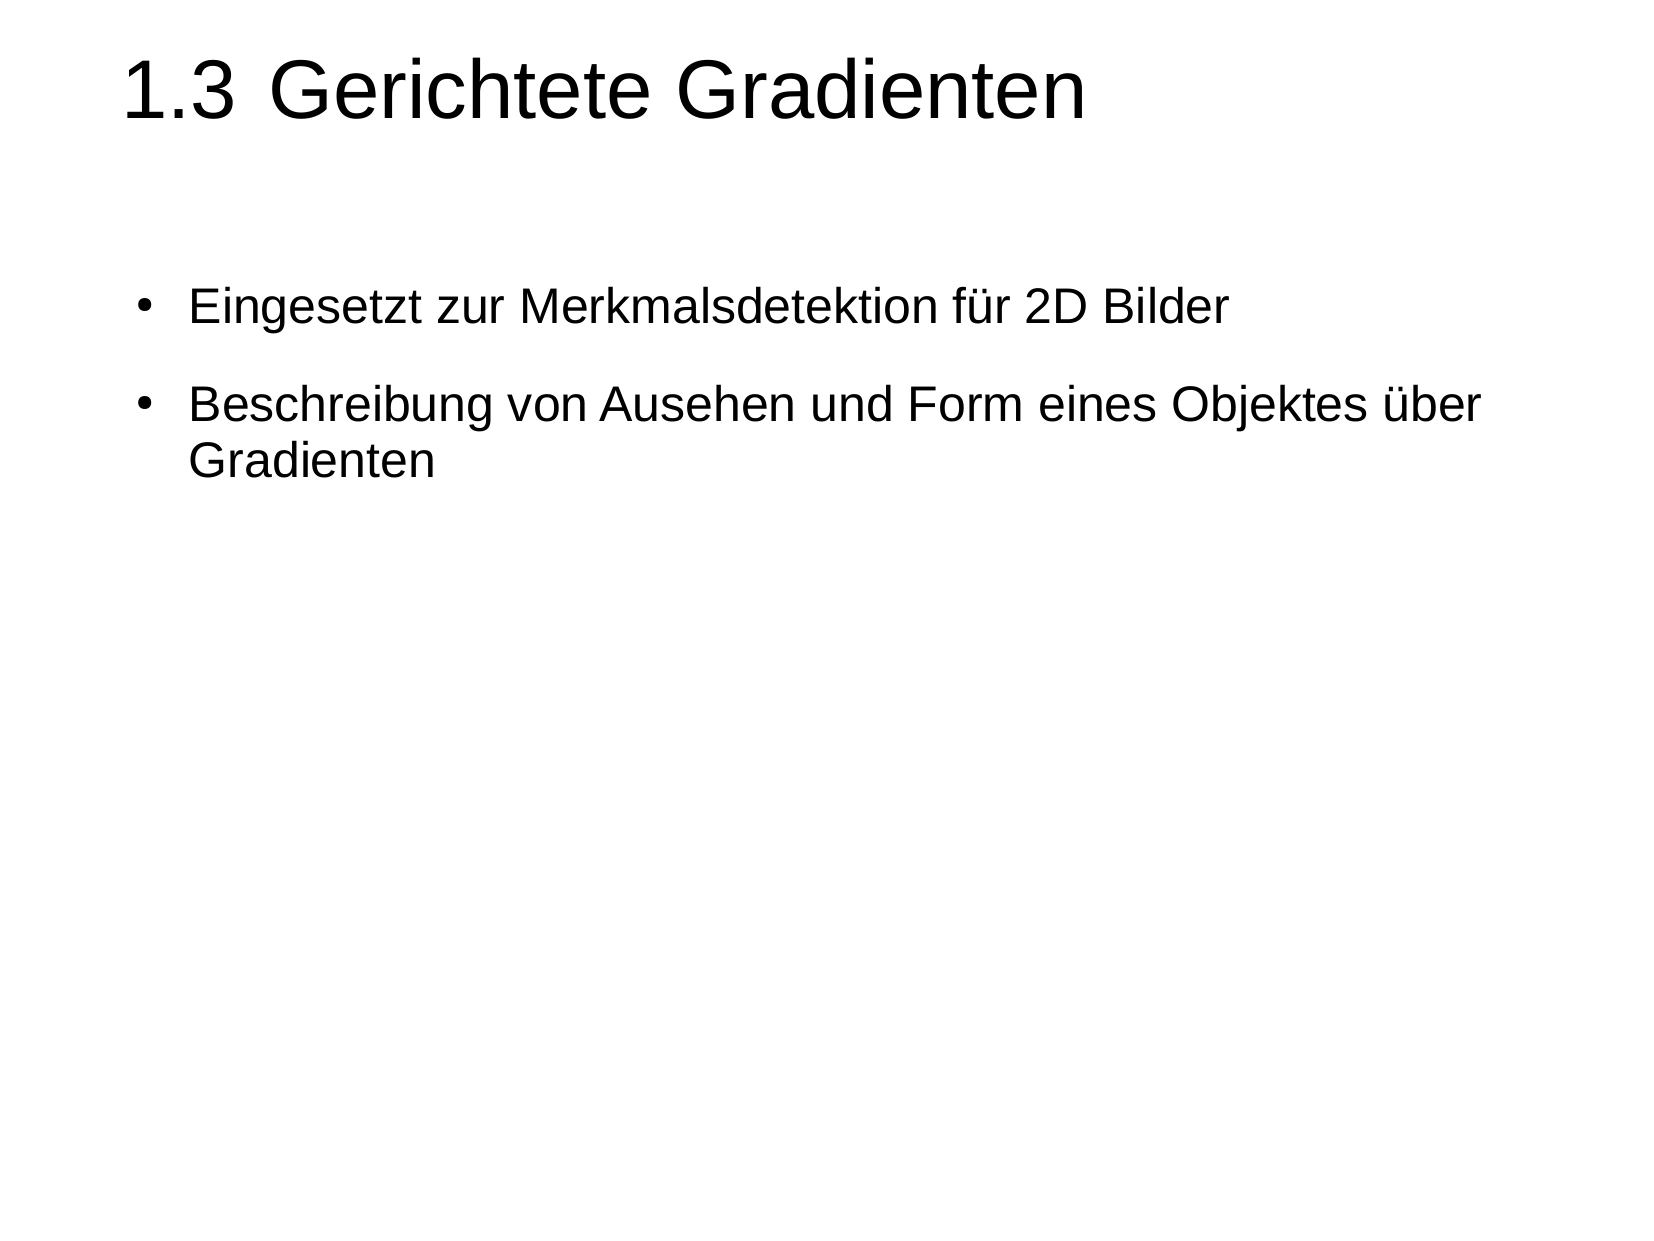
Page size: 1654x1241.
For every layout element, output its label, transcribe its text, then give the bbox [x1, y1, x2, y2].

list Eingesetzt zur Merkmalsdetektion für 2D Bilder [118, 278, 1619, 355]
text_box Beschreibung von Ausehen und Form eines Objektes über Gradienten [118, 376, 1607, 567]
text_box 1.3 Gerichtete Gradienten [106, 35, 1607, 144]
